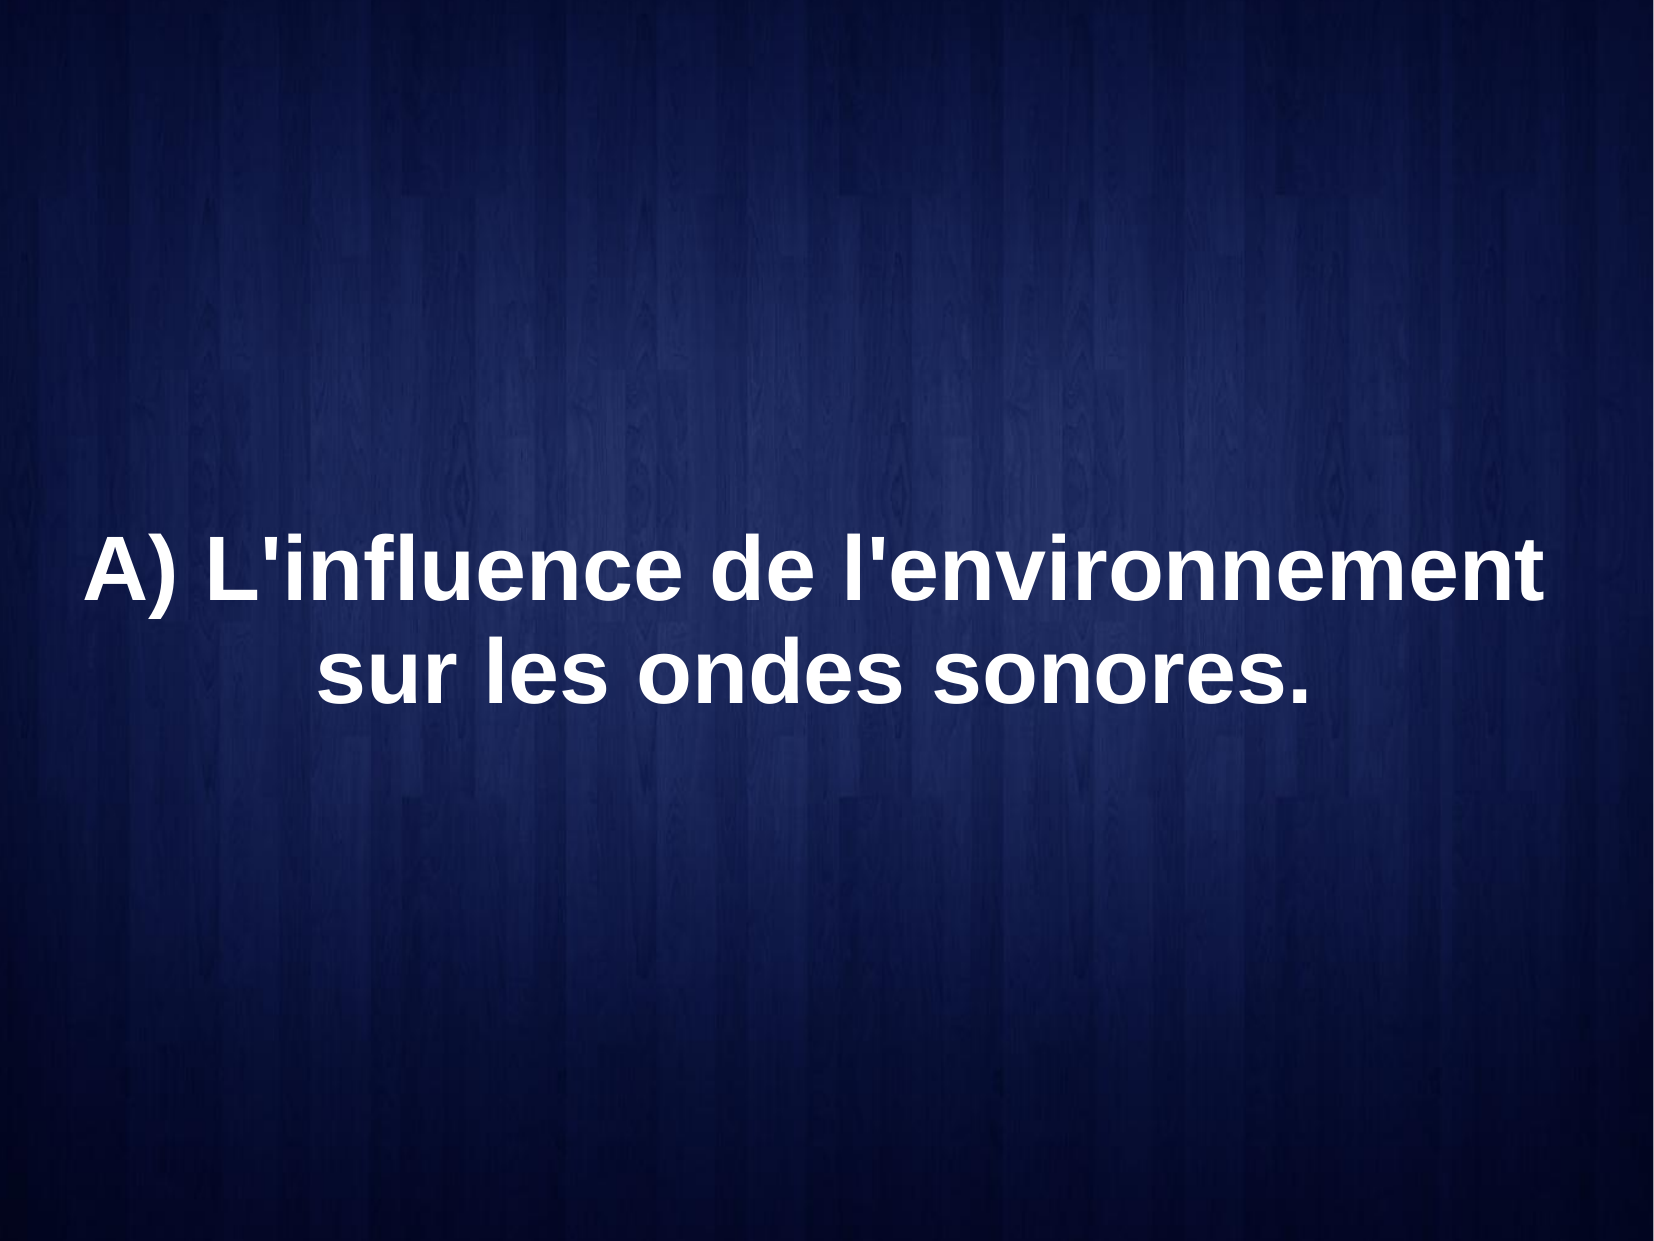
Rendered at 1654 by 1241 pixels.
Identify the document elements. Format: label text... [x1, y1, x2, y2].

picture [0, 0, 1654, 1241]
title A) L'influence de l'environnement sur les ondes sonores. [70, 516, 1559, 724]
